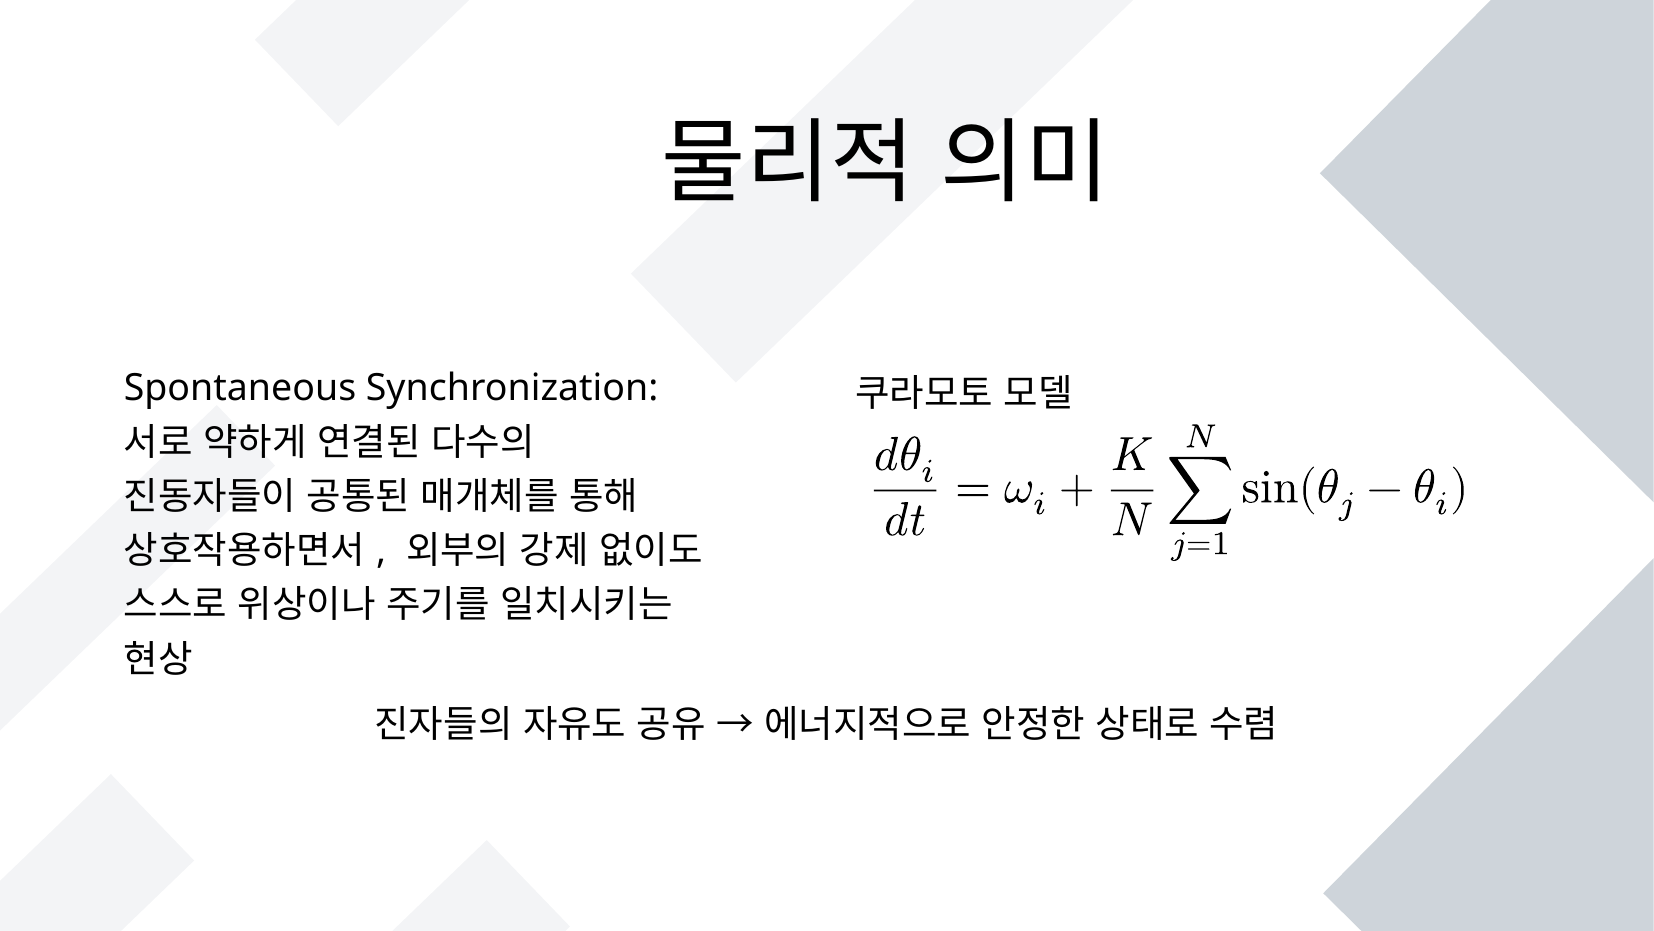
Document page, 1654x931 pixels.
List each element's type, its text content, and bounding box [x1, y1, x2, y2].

title 물리적 의미 [206, 76, 1565, 233]
picture [873, 424, 1464, 562]
text_box 진자들의 자유도 공유 → 에너지적으로 안정한 상태로 수렴 [264, 686, 1390, 846]
text_box 쿠라모토 모델 [840, 355, 1427, 425]
text_box Spontaneous Synchronization: 서로 약하게 연결된 다수의 진동자들이 공통된 매개체를 통해 상호작용하면서, 외부의 강제 없이도 스스로 위상이나 주기를 일치시키는 현상 [109, 352, 730, 671]
